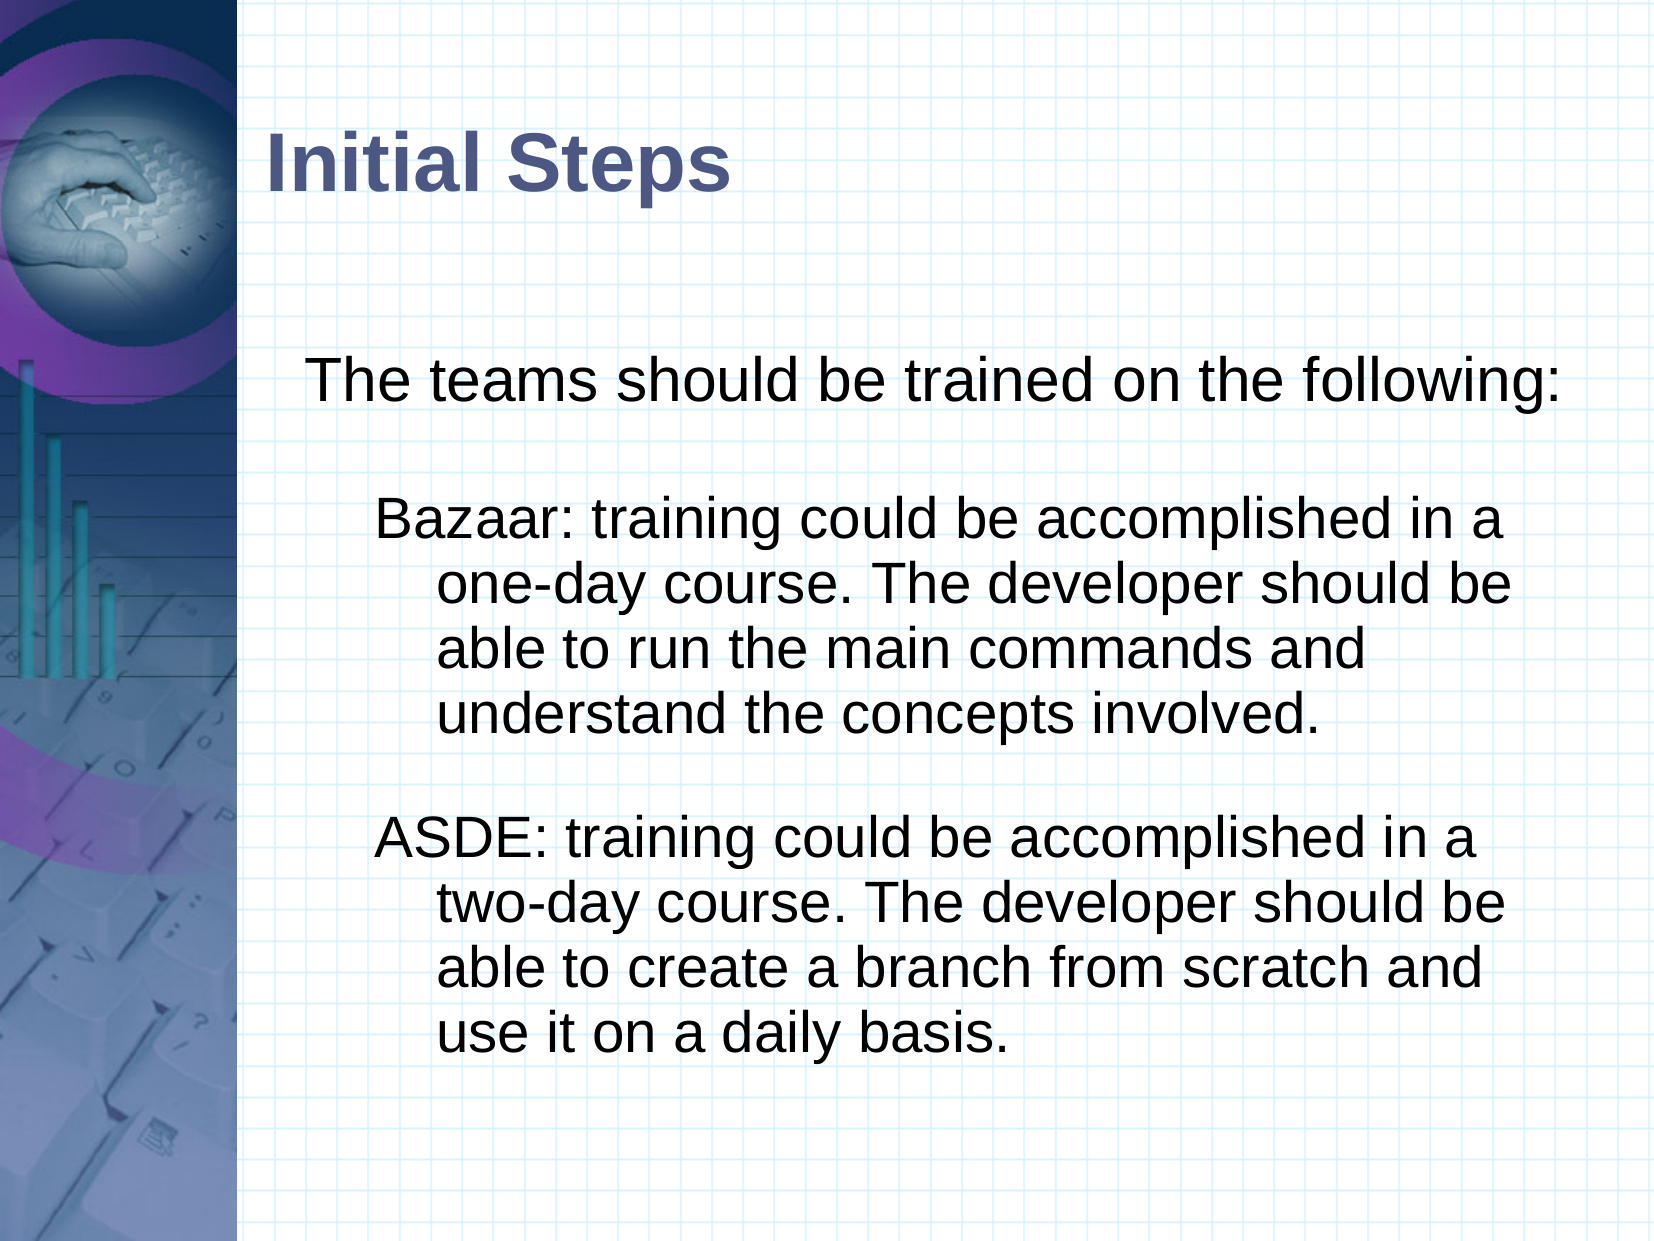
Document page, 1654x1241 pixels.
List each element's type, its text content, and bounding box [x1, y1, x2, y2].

list The teams should be trained on the following: Bazaar: training could be accomplished in a one-day course. The developer should be able to run the main commands and understand the concepts involved. ASDE: training could be accomplished in a two-day course. The developer should be able to create a branch from scratch and use it on a daily basis. [295, 344, 1565, 1152]
picture [0, 0, 1654, 1241]
title Initial Steps [265, 59, 1651, 267]
